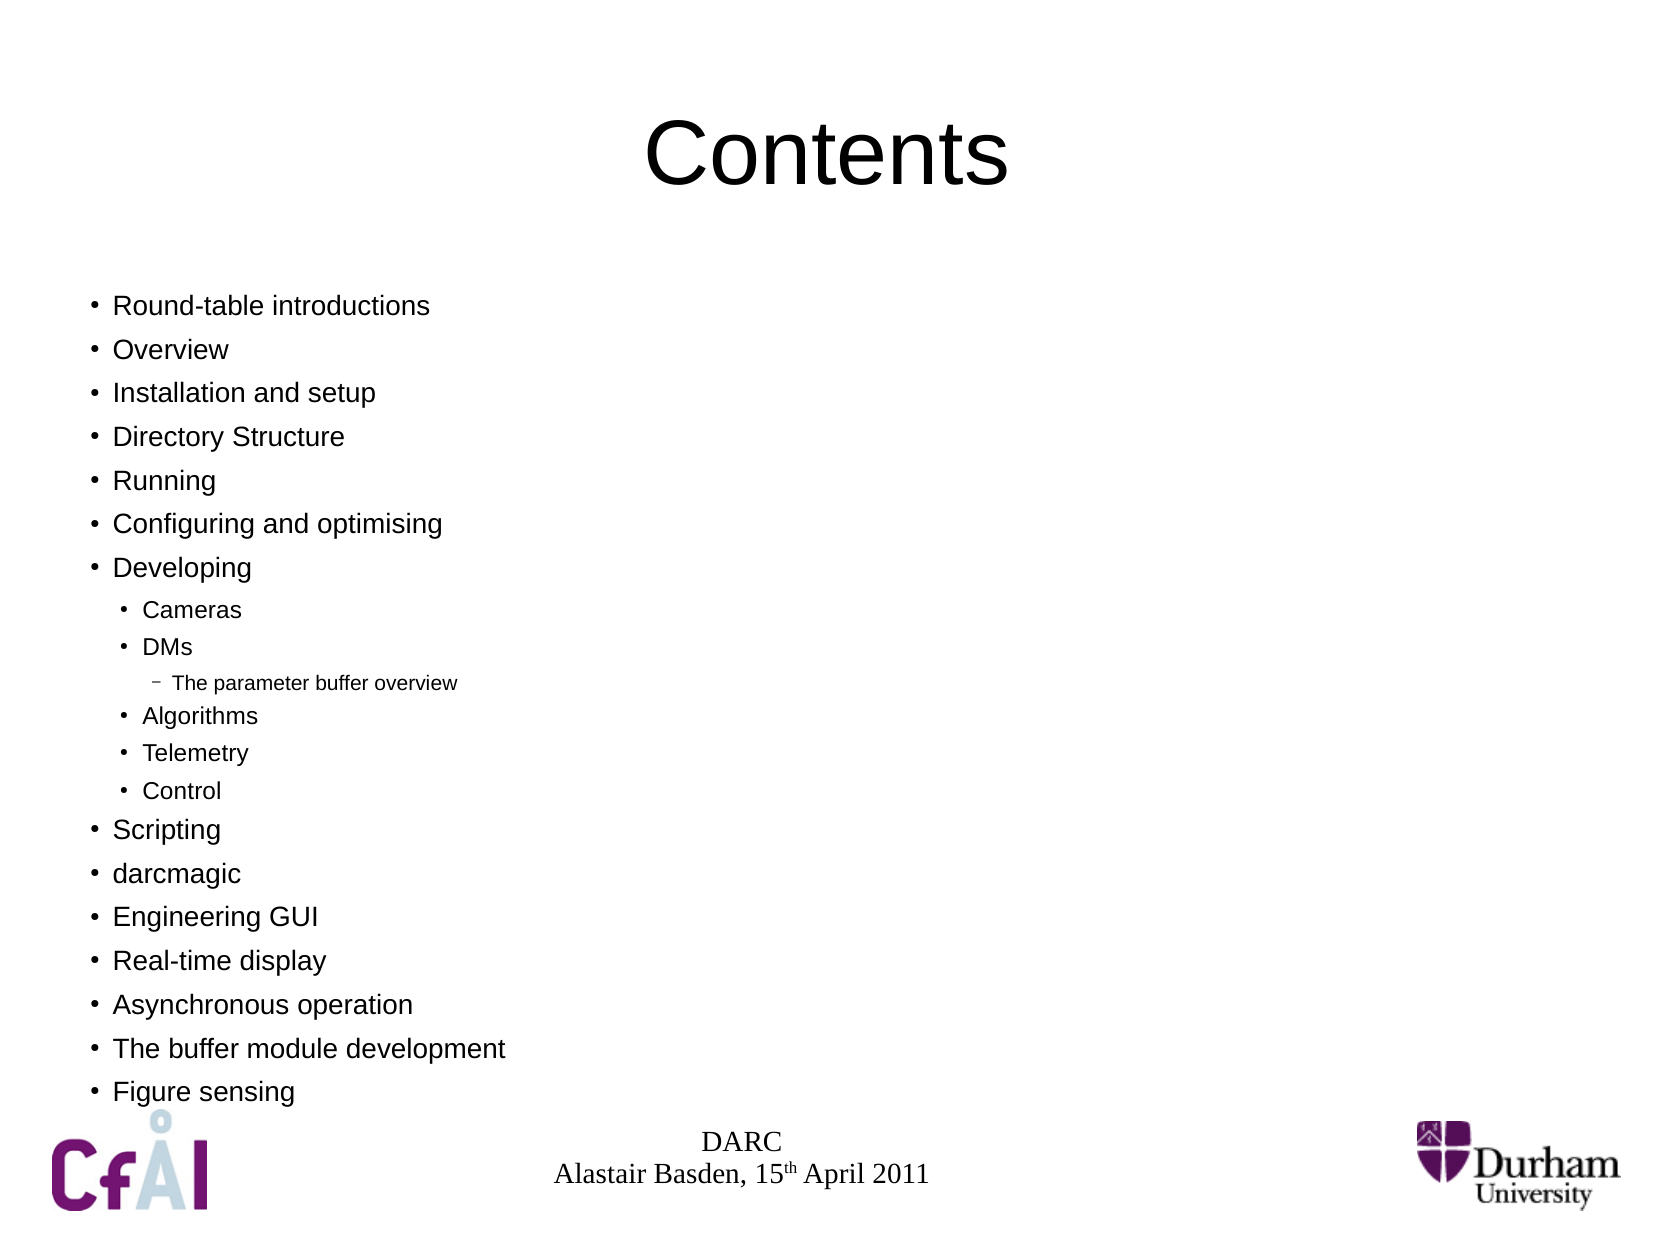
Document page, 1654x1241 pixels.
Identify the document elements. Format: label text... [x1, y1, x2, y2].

picture [52, 1109, 207, 1211]
list Round-table introductions Overview Installation and setup Directory Structure Running Configuring and optimising Developing Cameras DMs The parameter buffer overview Algorithms Telemetry Control Scripting darcmagic Engineering GUI Real-time display Asynchronous operation The buffer module development Figure sensing [82, 290, 1571, 1109]
picture [1417, 1121, 1621, 1211]
title Contents [82, 49, 1571, 257]
